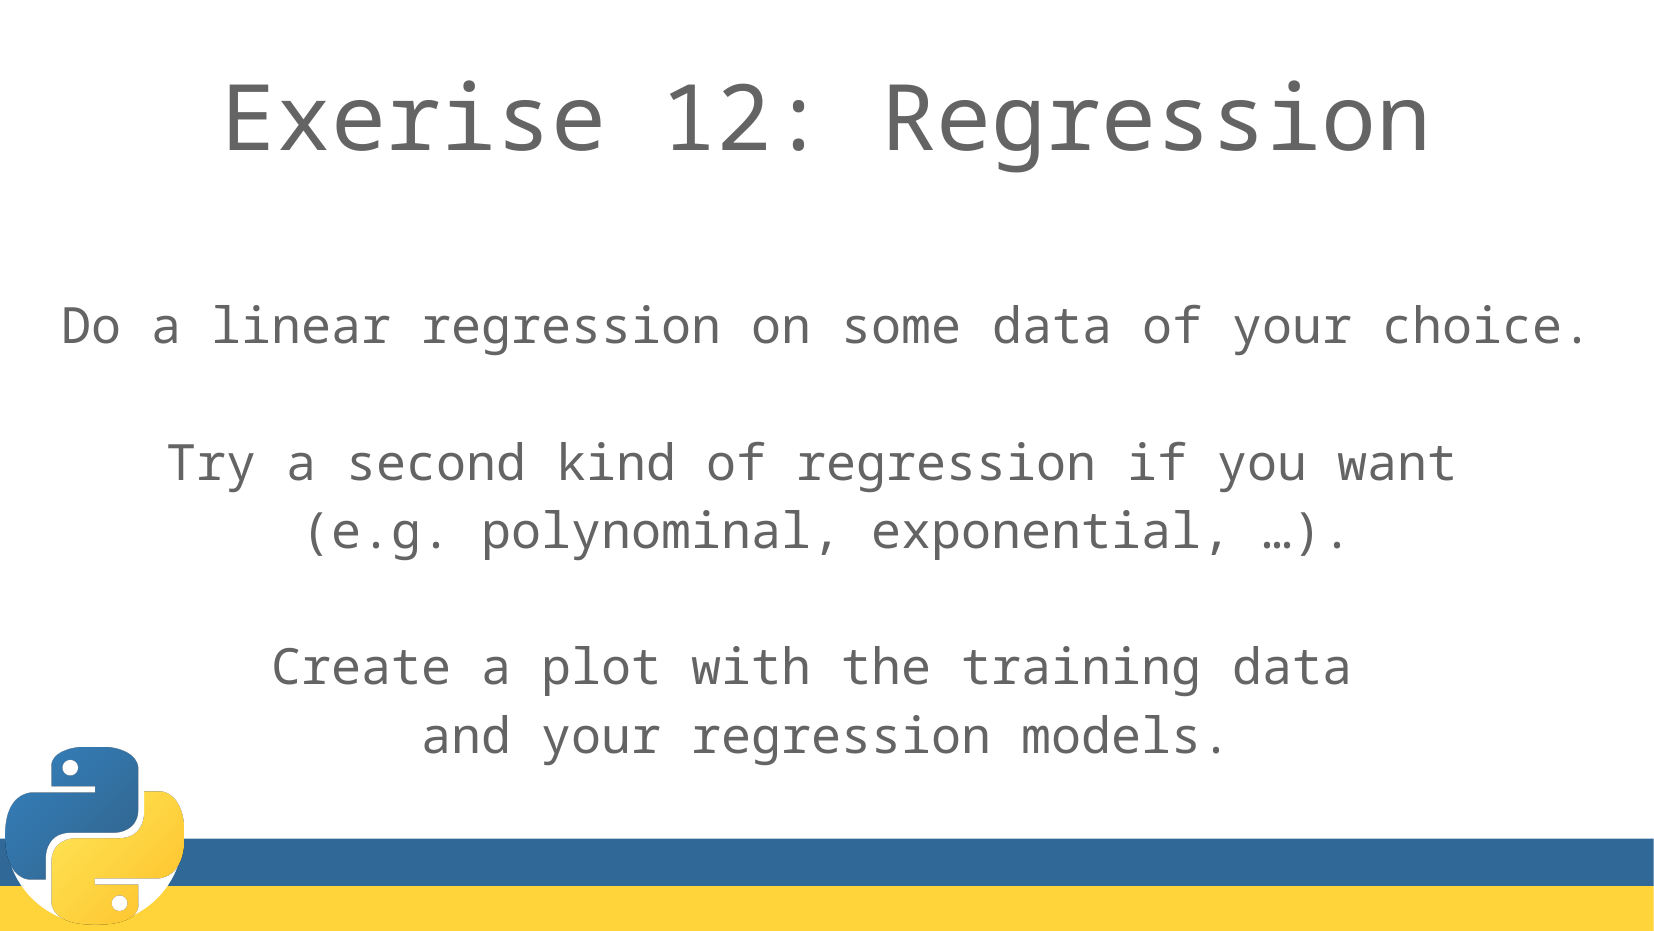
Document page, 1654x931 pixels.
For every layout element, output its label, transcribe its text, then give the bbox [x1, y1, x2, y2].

picture [5, 747, 184, 925]
title Exerise 12: Regression [82, 37, 1571, 193]
text_box Do a linear regression on some data of your choice. Try a second kind of regression if you want (e.g. polynominal, exponential, …). Create a plot with the training data and your regression models. [46, 282, 1607, 648]
